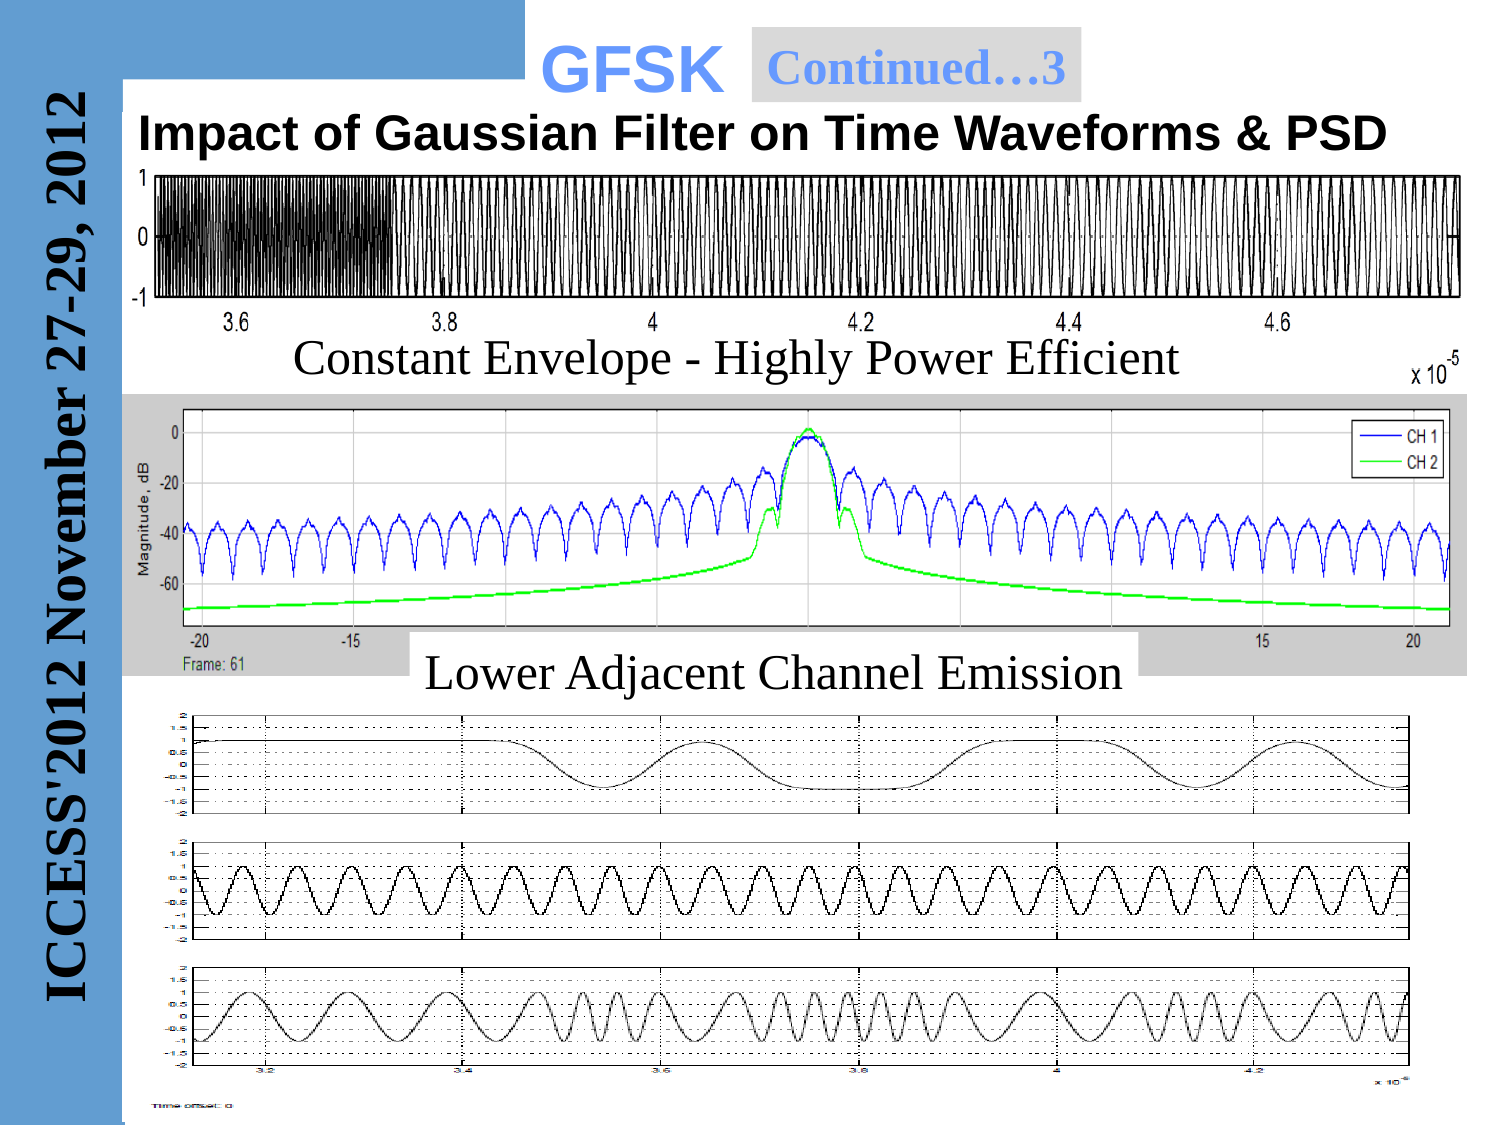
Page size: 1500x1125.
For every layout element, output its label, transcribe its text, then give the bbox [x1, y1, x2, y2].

text_box Lower Adjacent Channel Emission [409, 632, 1139, 707]
picture [122, 169, 1492, 1122]
title Impact of Gaussian Filter on Time Waveforms & PSD [122, 79, 1492, 169]
text_box Continued…3 [751, 27, 1082, 103]
text_box Constant Envelope - Highly Power Efficient [242, 317, 1232, 393]
text_box GFSK [525, 18, 750, 114]
